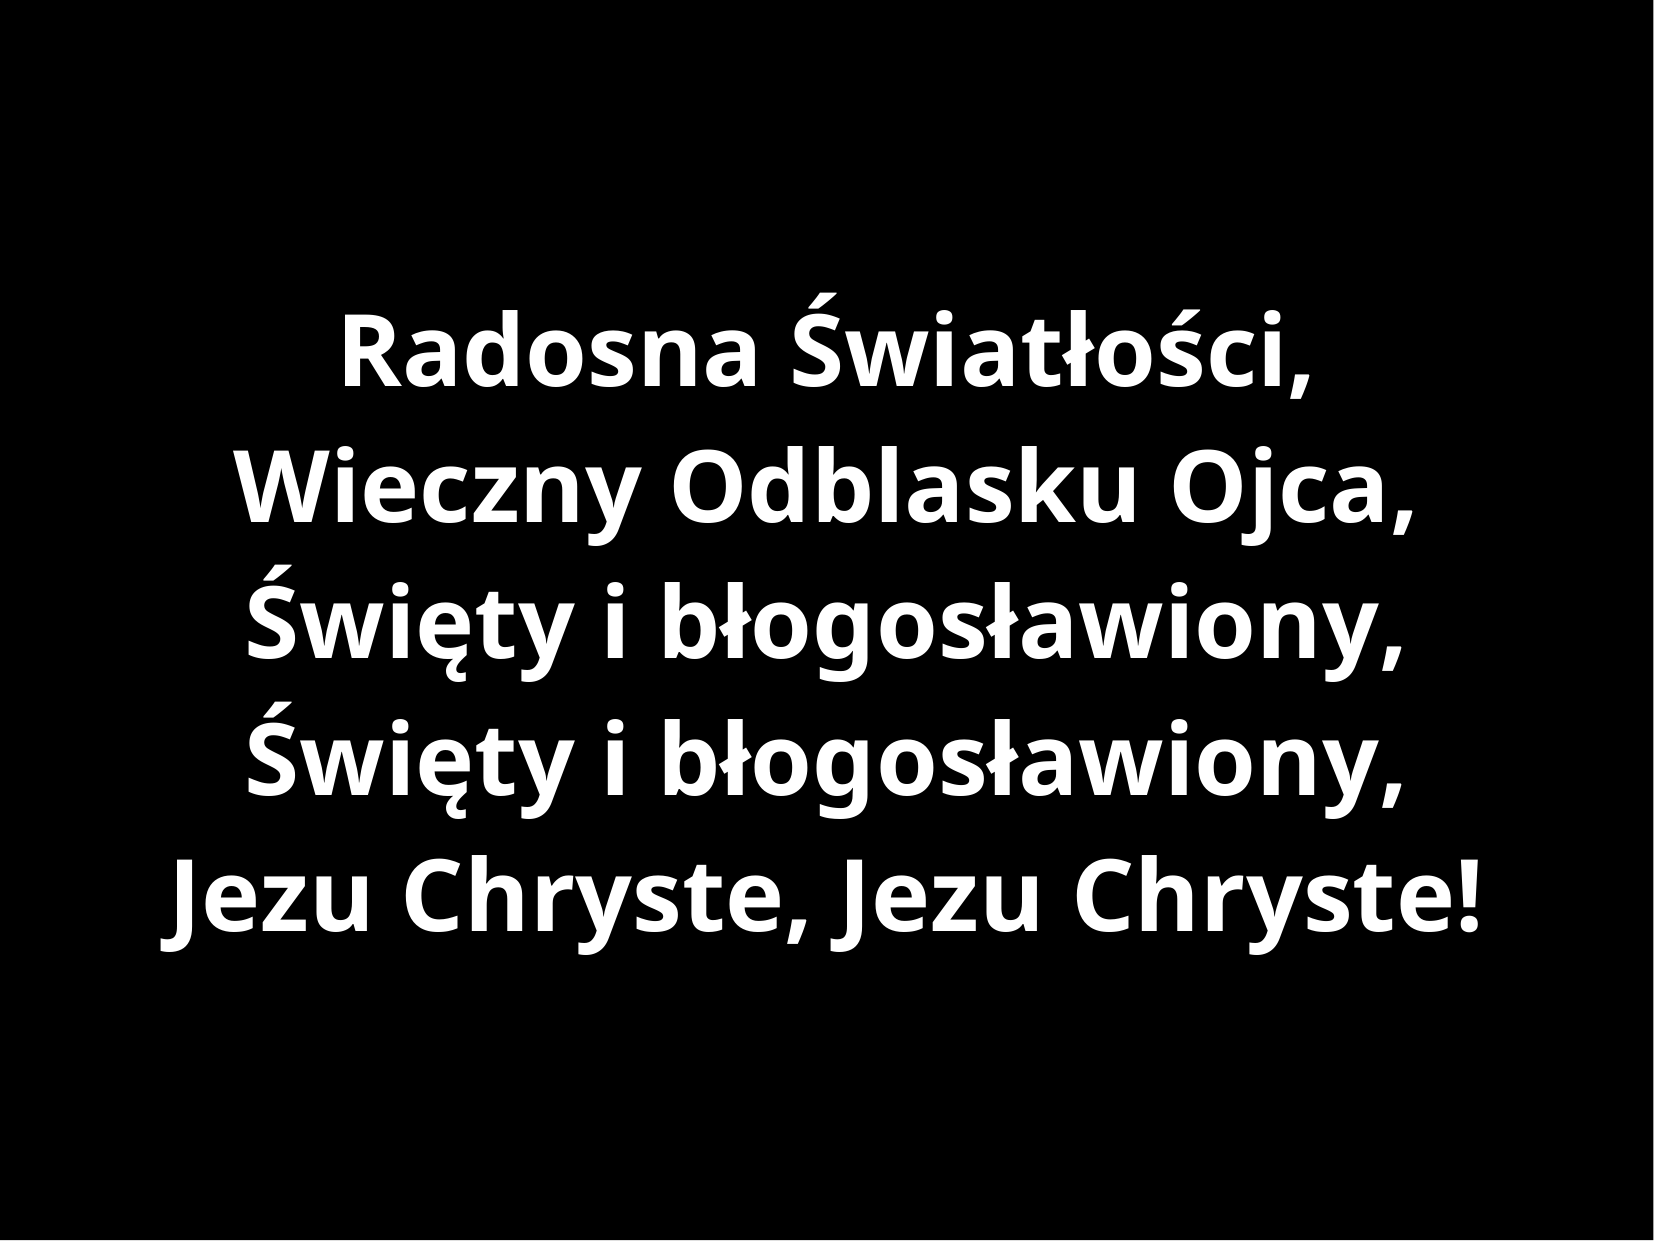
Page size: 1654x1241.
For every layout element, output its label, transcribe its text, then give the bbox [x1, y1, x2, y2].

title Radosna Światłości, Wieczny Odblasku Ojca, Święty i błogosławiony, Święty i błogosławiony, Jezu Chryste, Jezu Chryste! [0, 0, 1654, 1241]
